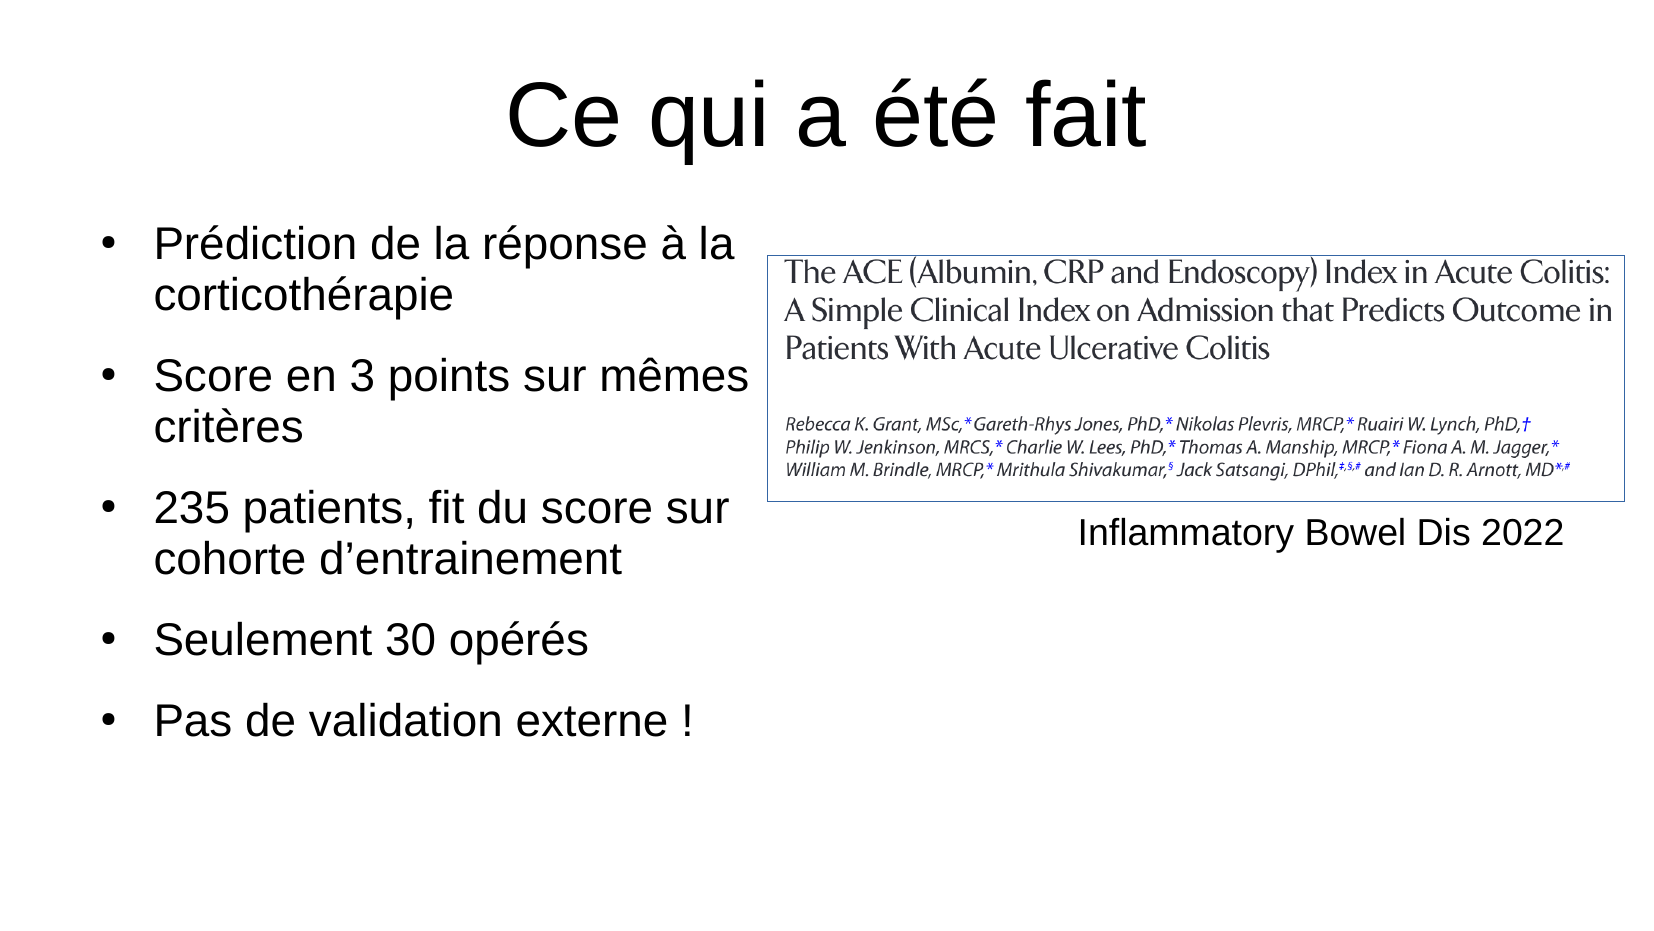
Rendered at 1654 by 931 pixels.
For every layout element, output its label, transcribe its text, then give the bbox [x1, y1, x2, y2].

title Ce qui a été fait [82, 37, 1571, 193]
picture [767, 255, 1625, 502]
list Prédiction de la réponse à la corticothérapie Score en 3 points sur mêmes critères 235 patients, fit du score sur cohorte d’entrainement Seulement 30 opérés Pas de validation externe ! [82, 217, 827, 758]
text_box Inflammatory Bowel Dis 2022 [1062, 504, 1581, 562]
